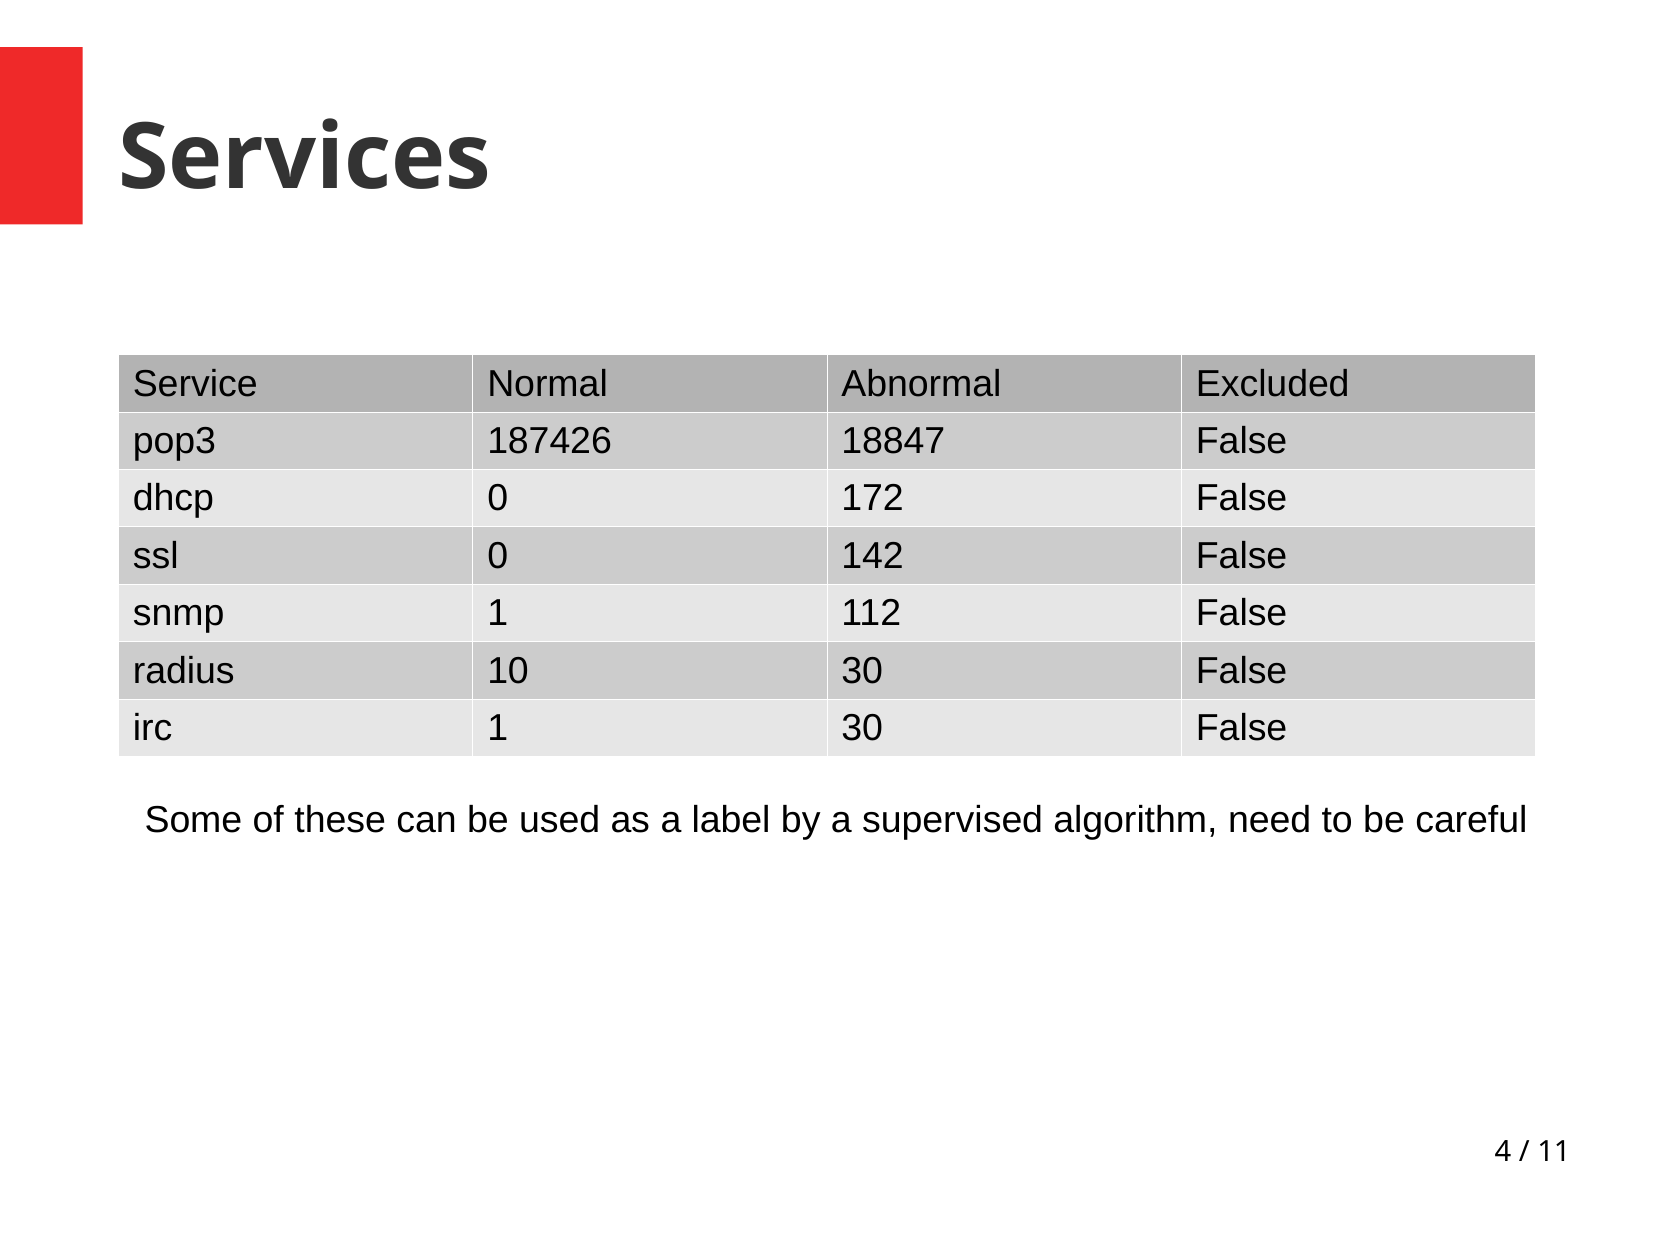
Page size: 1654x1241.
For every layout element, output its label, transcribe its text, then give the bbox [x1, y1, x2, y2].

table_cell dhcp [119, 470, 472, 526]
table_cell radius [119, 642, 472, 699]
table_cell 172 [828, 470, 1181, 526]
table_cell False [1182, 585, 1535, 641]
table_cell pop3 [119, 413, 472, 469]
table_cell False [1182, 413, 1535, 469]
table_cell 30 [828, 642, 1181, 699]
table_cell False [1182, 642, 1535, 699]
table_cell 0 [473, 470, 827, 526]
title Services [118, 49, 1571, 257]
table_cell ssl [119, 527, 472, 584]
table_header Abnormal [828, 355, 1181, 412]
table_cell irc [119, 700, 472, 756]
table_cell 187426 [473, 413, 827, 469]
table_header Excluded [1182, 355, 1535, 412]
table_cell snmp [119, 585, 472, 641]
table_cell False [1182, 470, 1535, 526]
table_cell 30 [828, 700, 1181, 756]
table_cell 112 [828, 585, 1181, 641]
table_cell False [1182, 700, 1535, 756]
table_cell 18847 [828, 413, 1181, 469]
table_cell 142 [828, 527, 1181, 584]
table_header Service [119, 355, 472, 412]
table_cell 0 [473, 527, 827, 584]
table_cell 1 [473, 585, 827, 641]
table_header Normal [473, 355, 827, 412]
table_cell 1 [473, 700, 827, 756]
table_cell False [1182, 527, 1535, 584]
text_box Some of these can be used as a label by a supervised algorithm, need to be careful [129, 791, 1548, 849]
table_cell 10 [473, 642, 827, 699]
